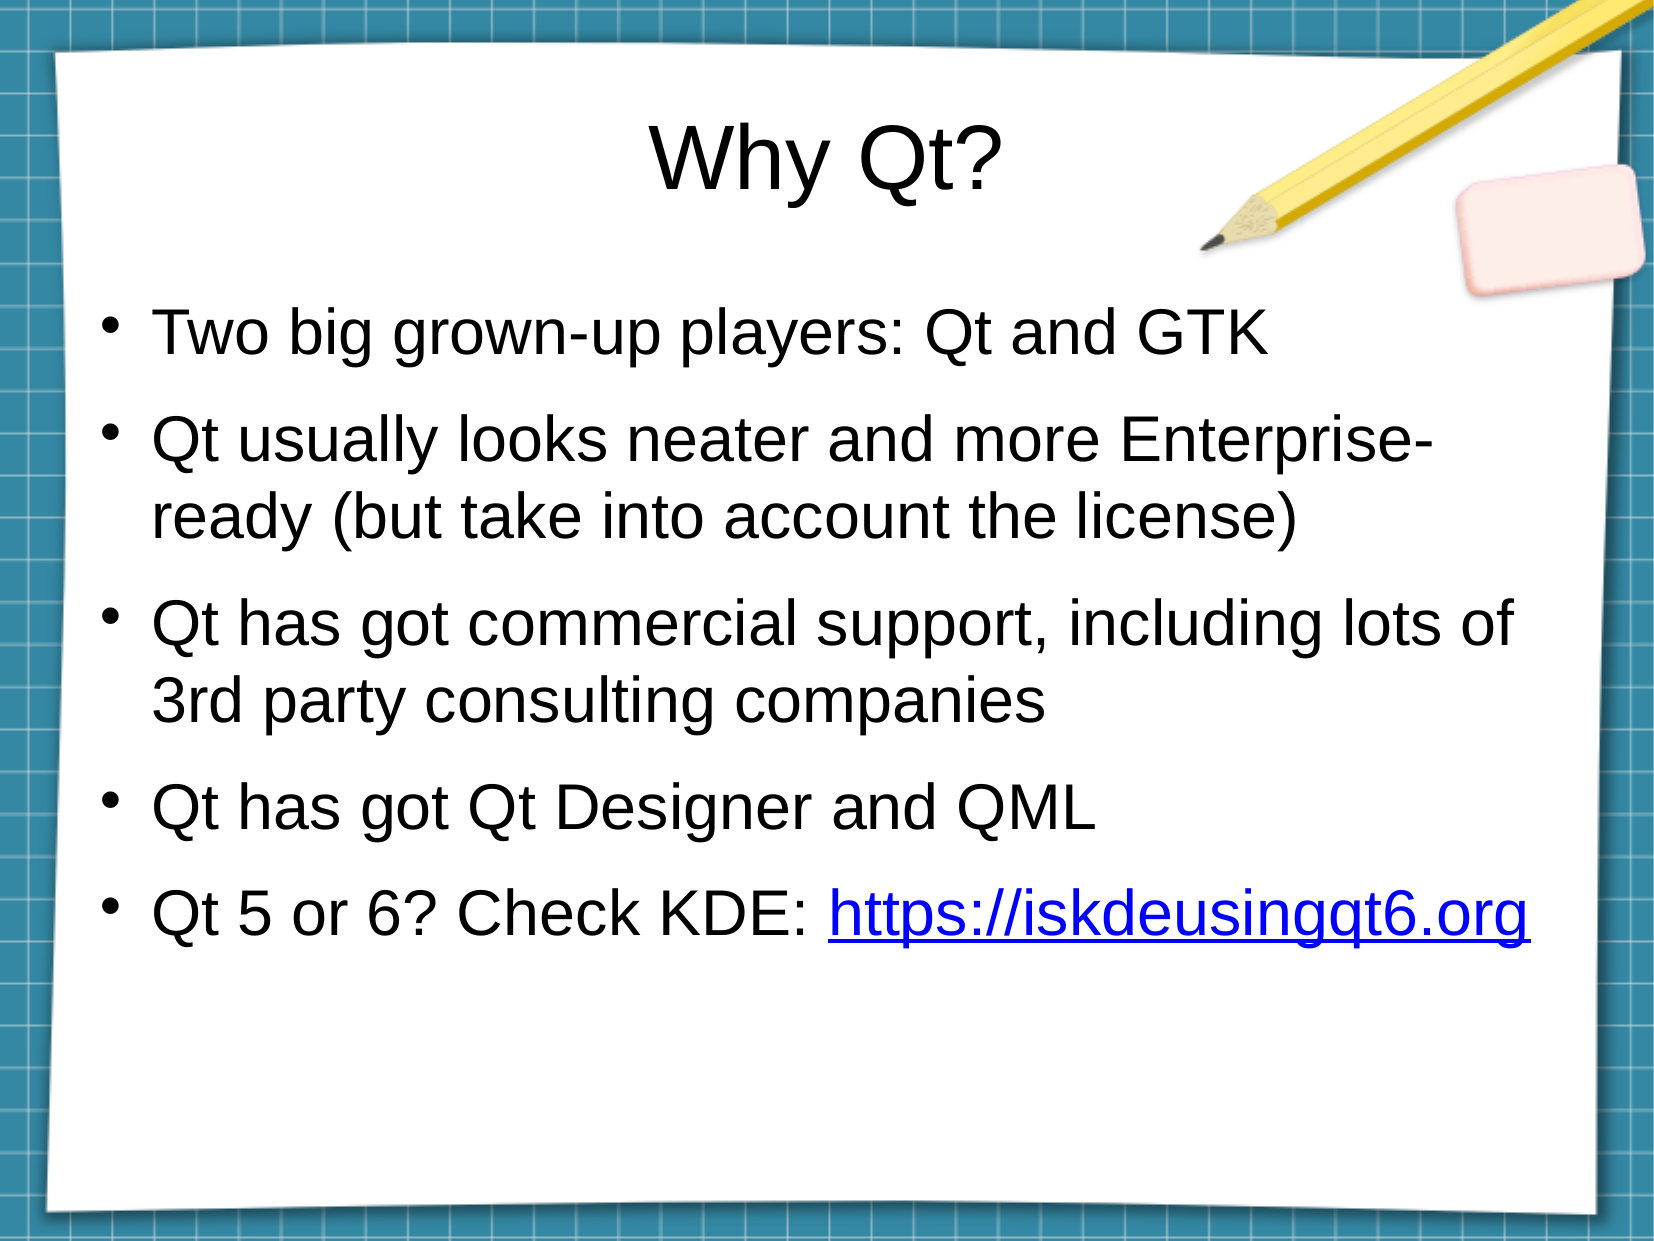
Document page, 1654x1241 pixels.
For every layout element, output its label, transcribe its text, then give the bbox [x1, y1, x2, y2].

picture [0, 0, 1654, 1241]
text_box Two big grown-up players: Qt and GTK Qt usually looks neater and more Enterprise-ready (but take into account the license) Qt has got commercial support, including lots of 3rd party consulting companies Qt has got Qt Designer and QML Qt 5 or 6? Check KDE: https://iskdeusingqt6.org [82, 290, 1571, 1010]
text_box Why Qt? [82, 49, 1571, 257]
